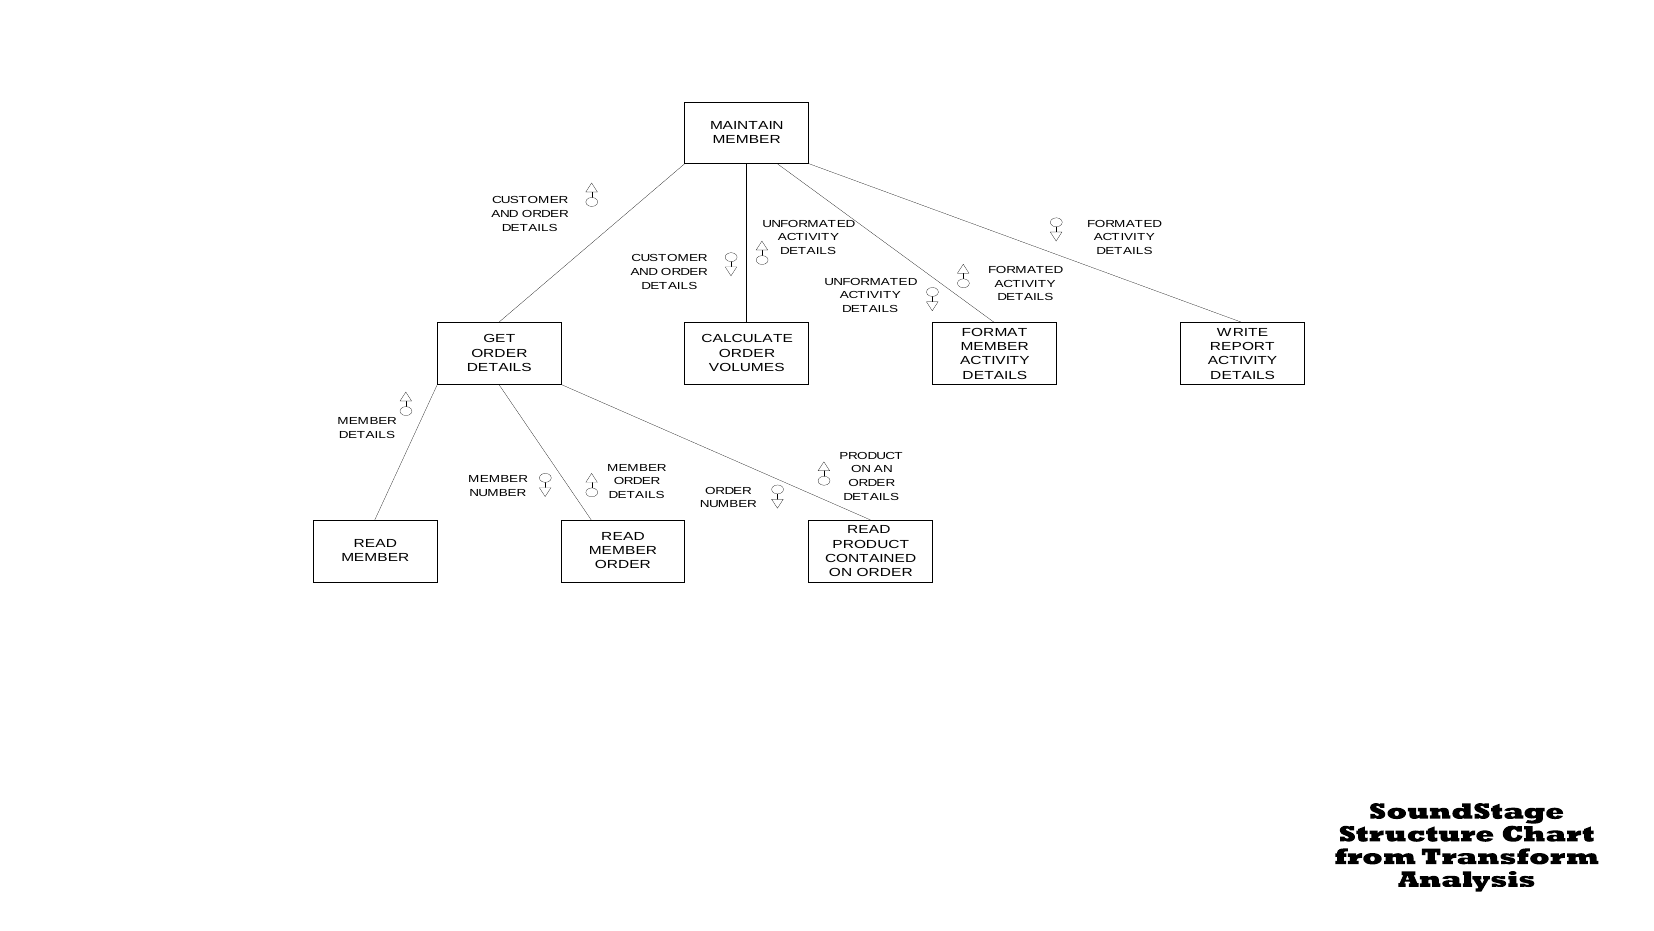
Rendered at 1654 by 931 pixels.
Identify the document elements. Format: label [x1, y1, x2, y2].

chart [308, 98, 1309, 930]
chart [1335, 775, 1599, 920]
